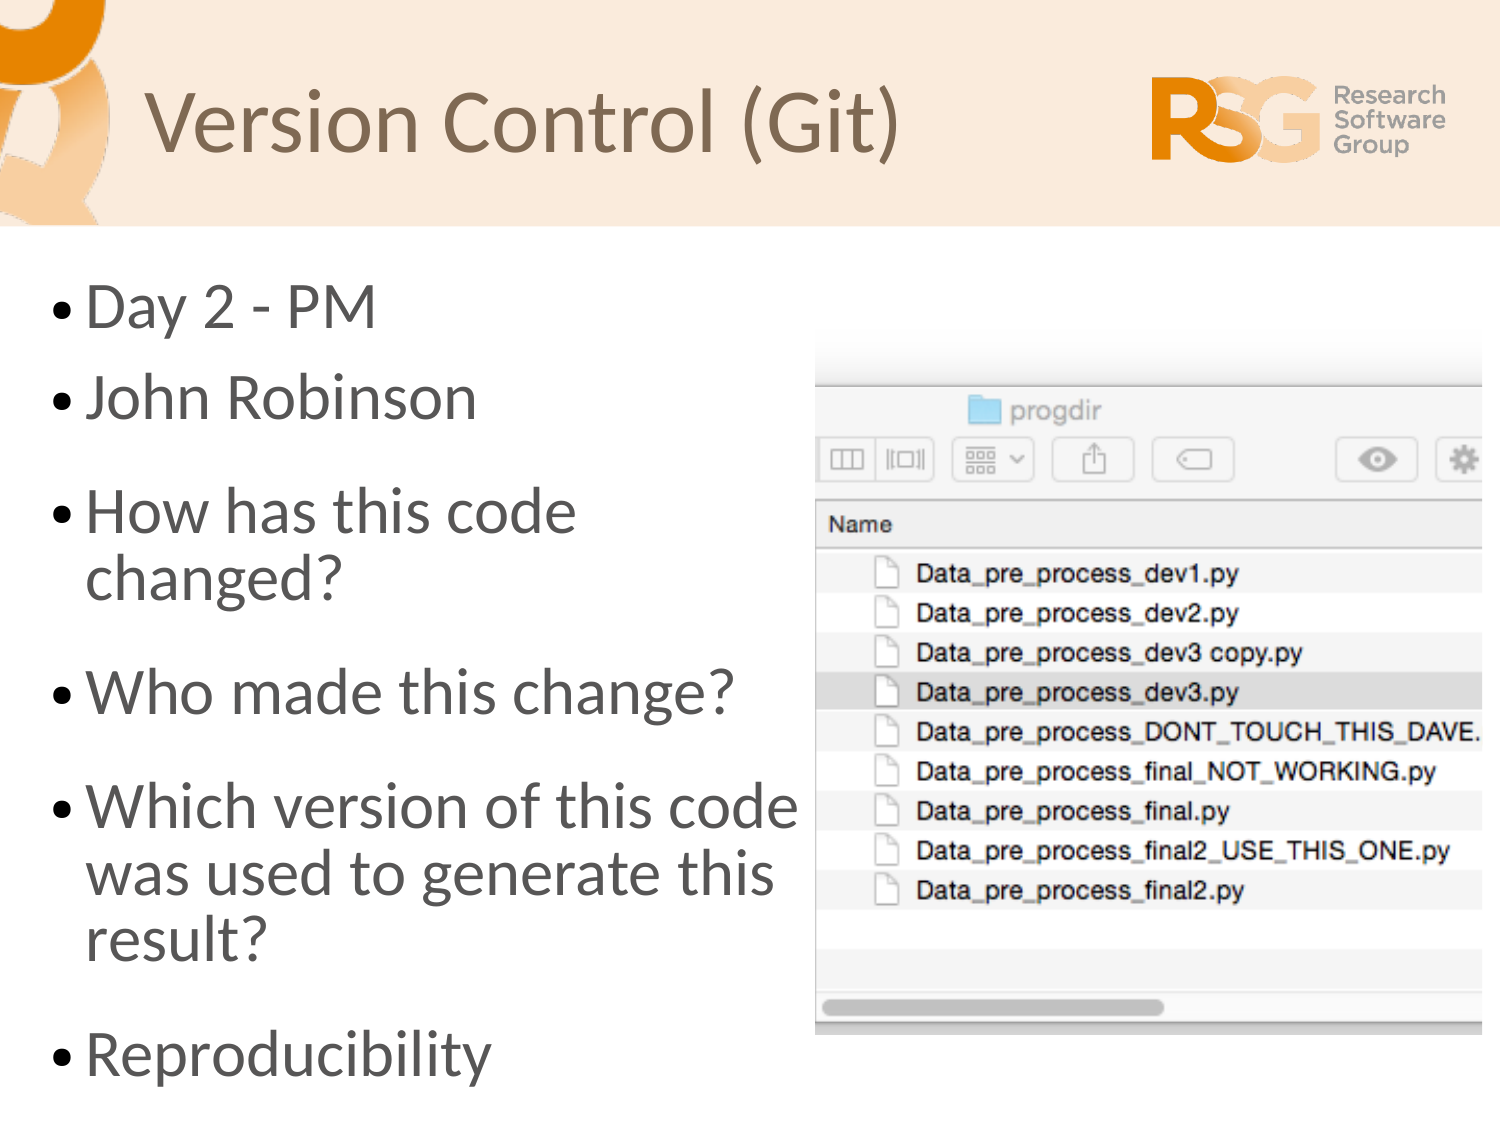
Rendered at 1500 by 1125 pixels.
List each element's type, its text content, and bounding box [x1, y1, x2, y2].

picture [1100, 27, 1497, 212]
picture [0, 0, 113, 225]
title Version Control (Git) [129, 21, 1128, 210]
picture [815, 316, 1483, 1035]
text_box Day 2 - PM John Robinson How has this code changed? Who made this change? Which version of this code was used to generate this result? Reproducibility [35, 271, 827, 1101]
